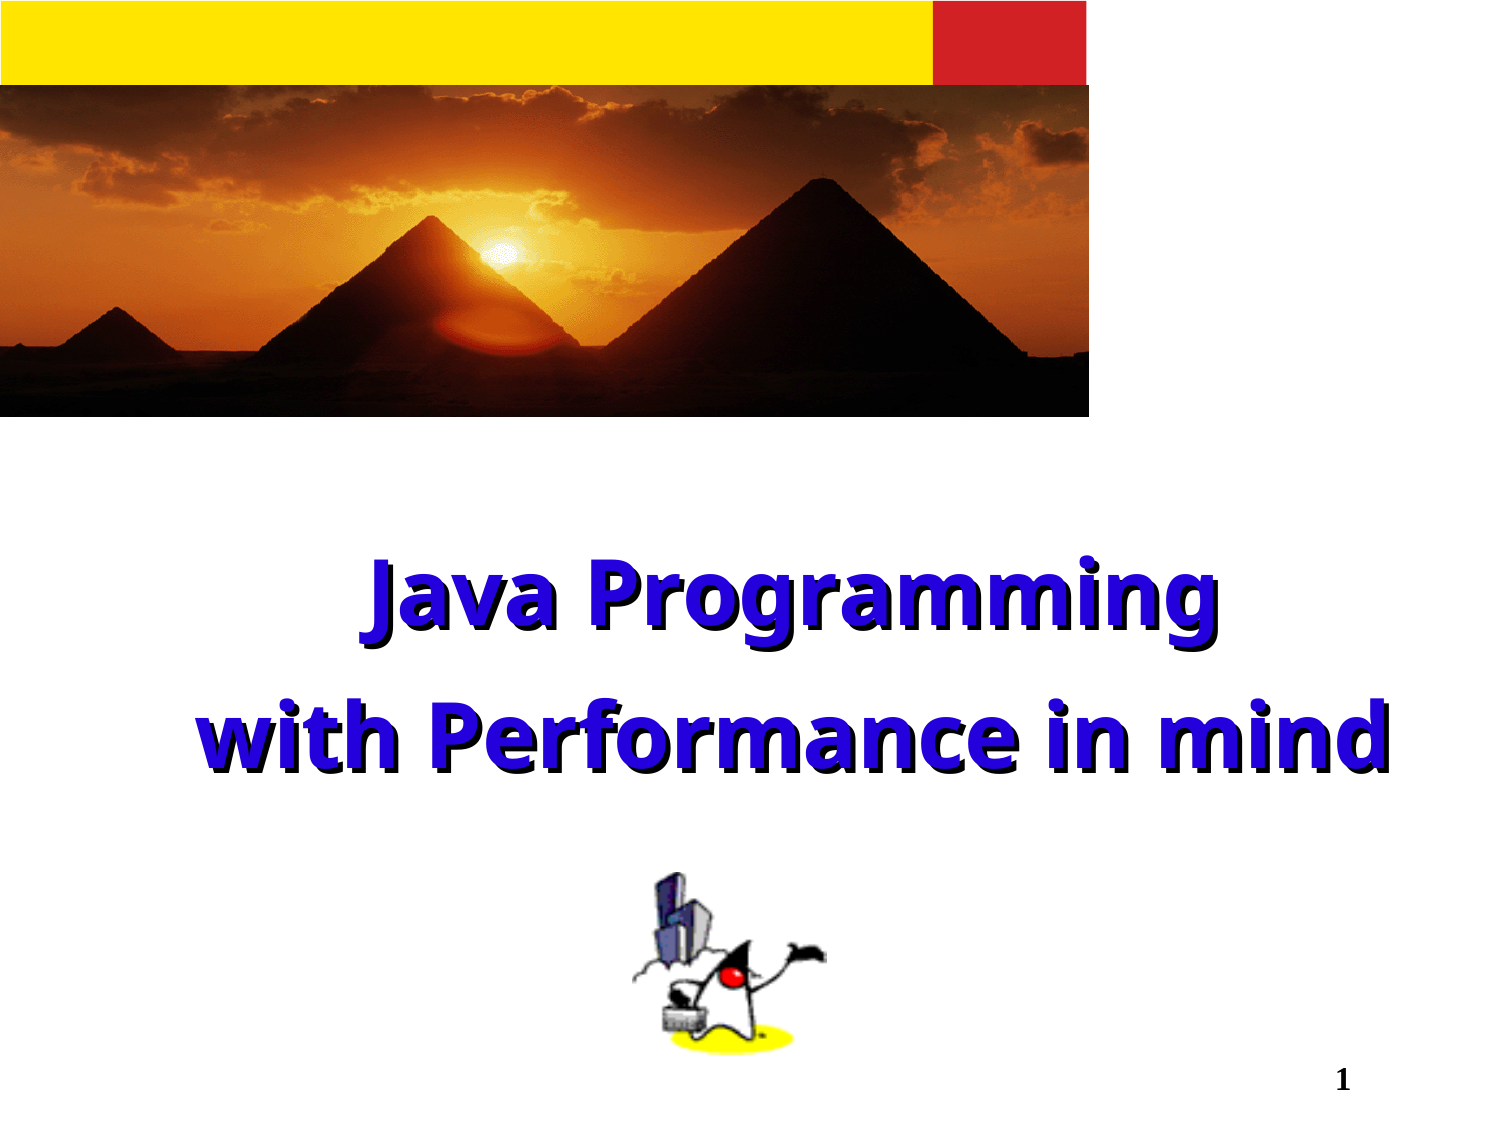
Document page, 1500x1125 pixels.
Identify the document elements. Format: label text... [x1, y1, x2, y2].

picture [632, 872, 827, 1055]
picture [0, 85, 1089, 417]
text_box Java Programming with Performance in mind [180, 524, 1407, 985]
